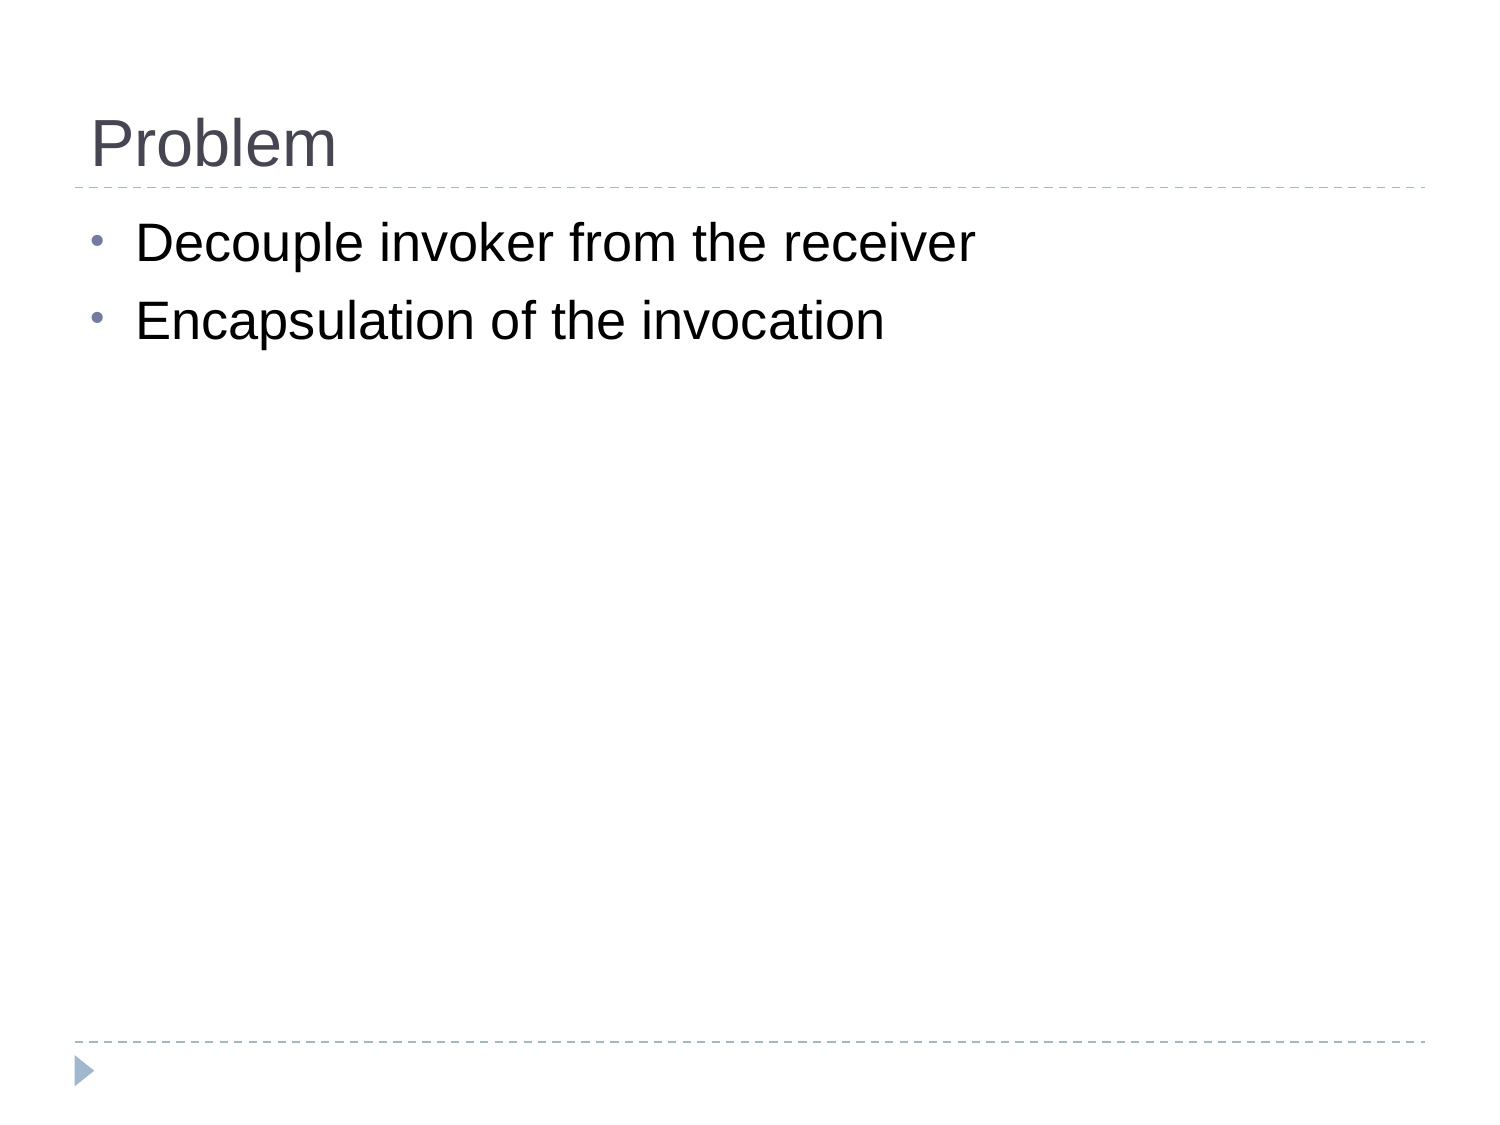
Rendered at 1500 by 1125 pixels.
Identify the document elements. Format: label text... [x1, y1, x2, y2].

title Problem [75, 24, 1425, 188]
list Decouple invoker from the receiver Encapsulation of the invocation [75, 200, 1425, 1010]
